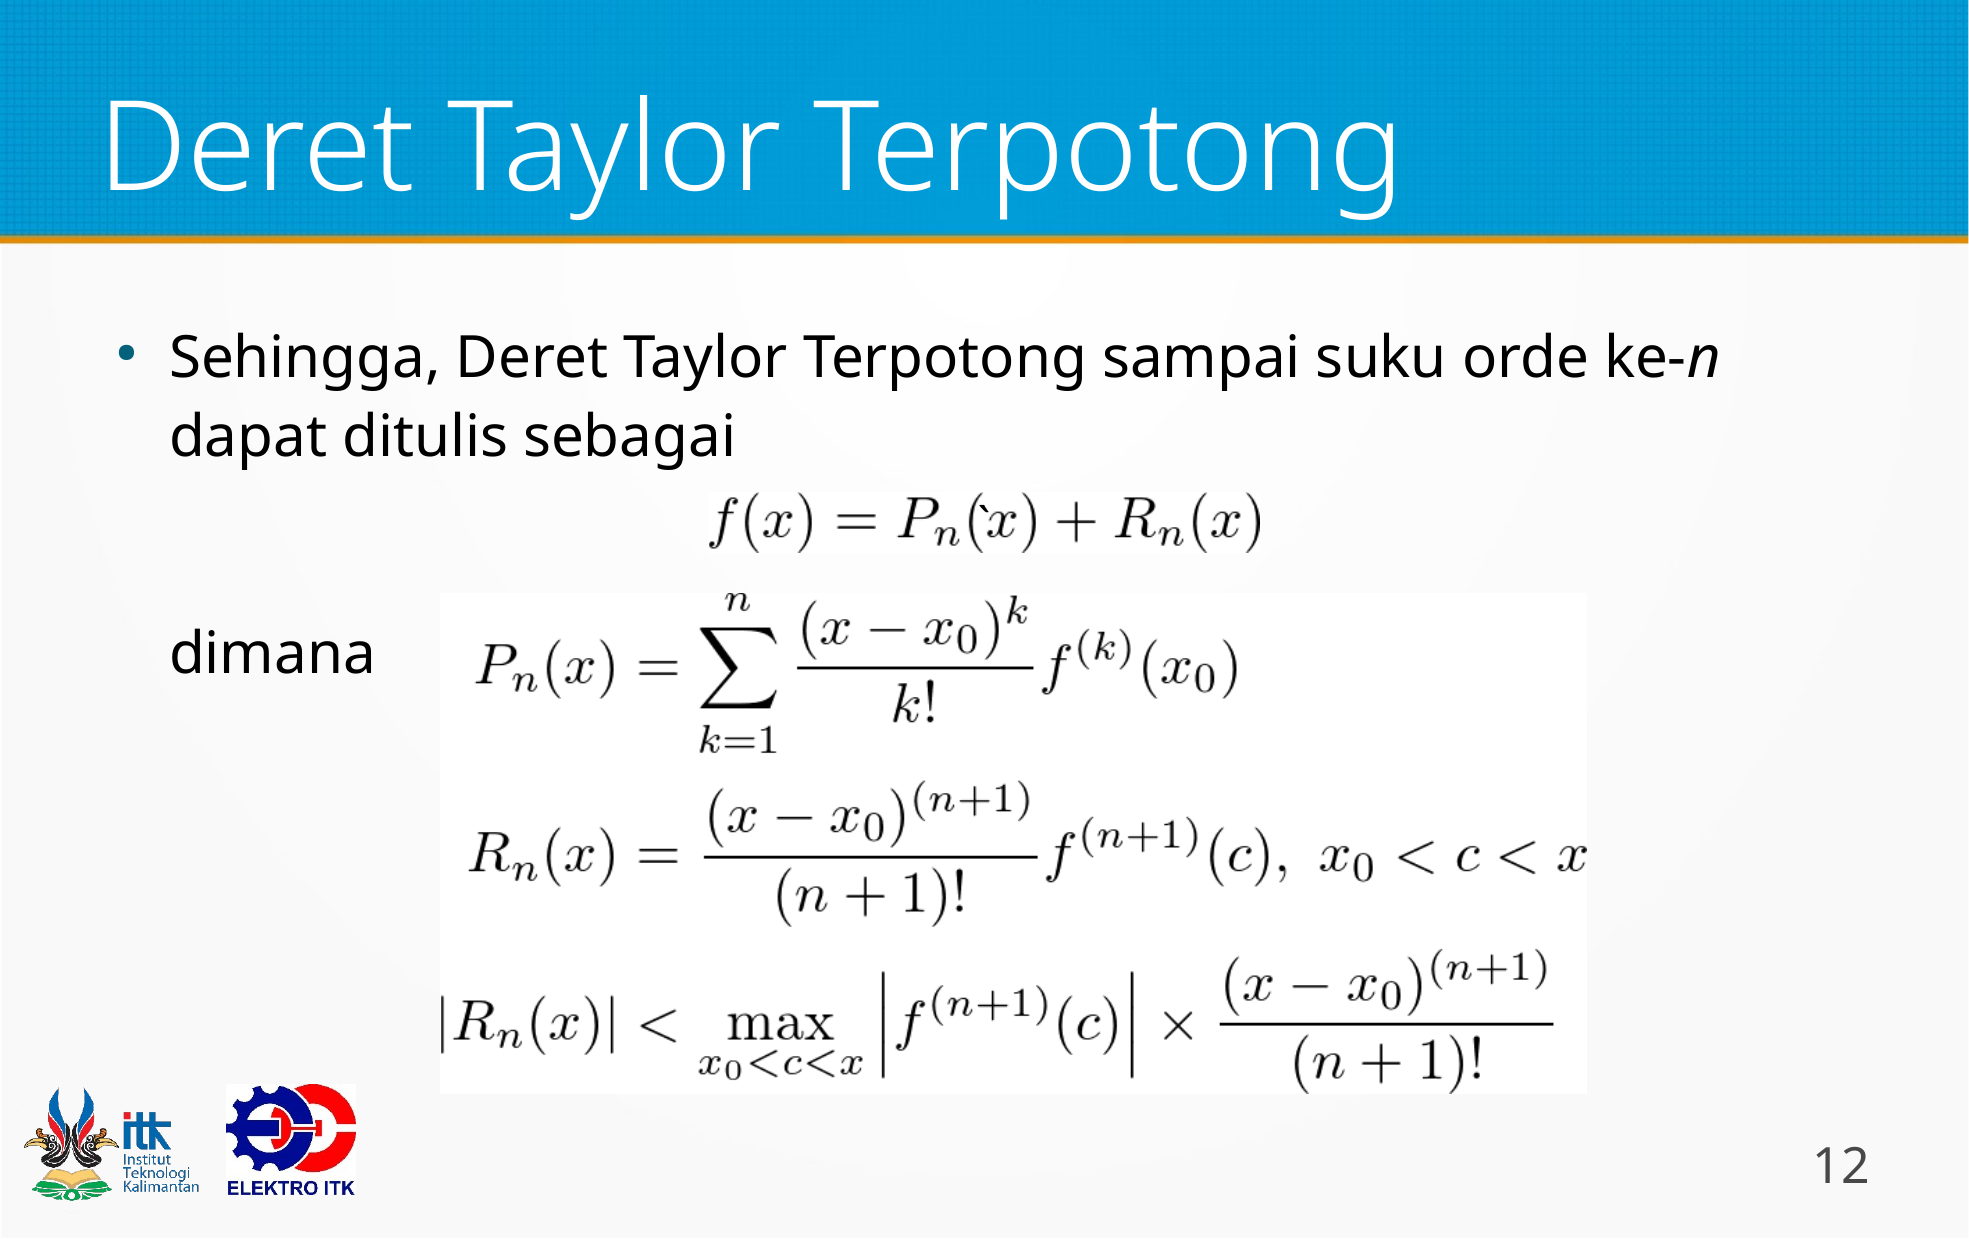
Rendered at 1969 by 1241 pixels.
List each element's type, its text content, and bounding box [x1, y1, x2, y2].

title Deret Taylor Terpotong [98, 19, 1870, 227]
list Sehingga, Deret Taylor Terpotong sampai suku orde ke-n dapat ditulis sebagai dimana [98, 315, 1861, 1081]
picture [0, 233, 1969, 1241]
